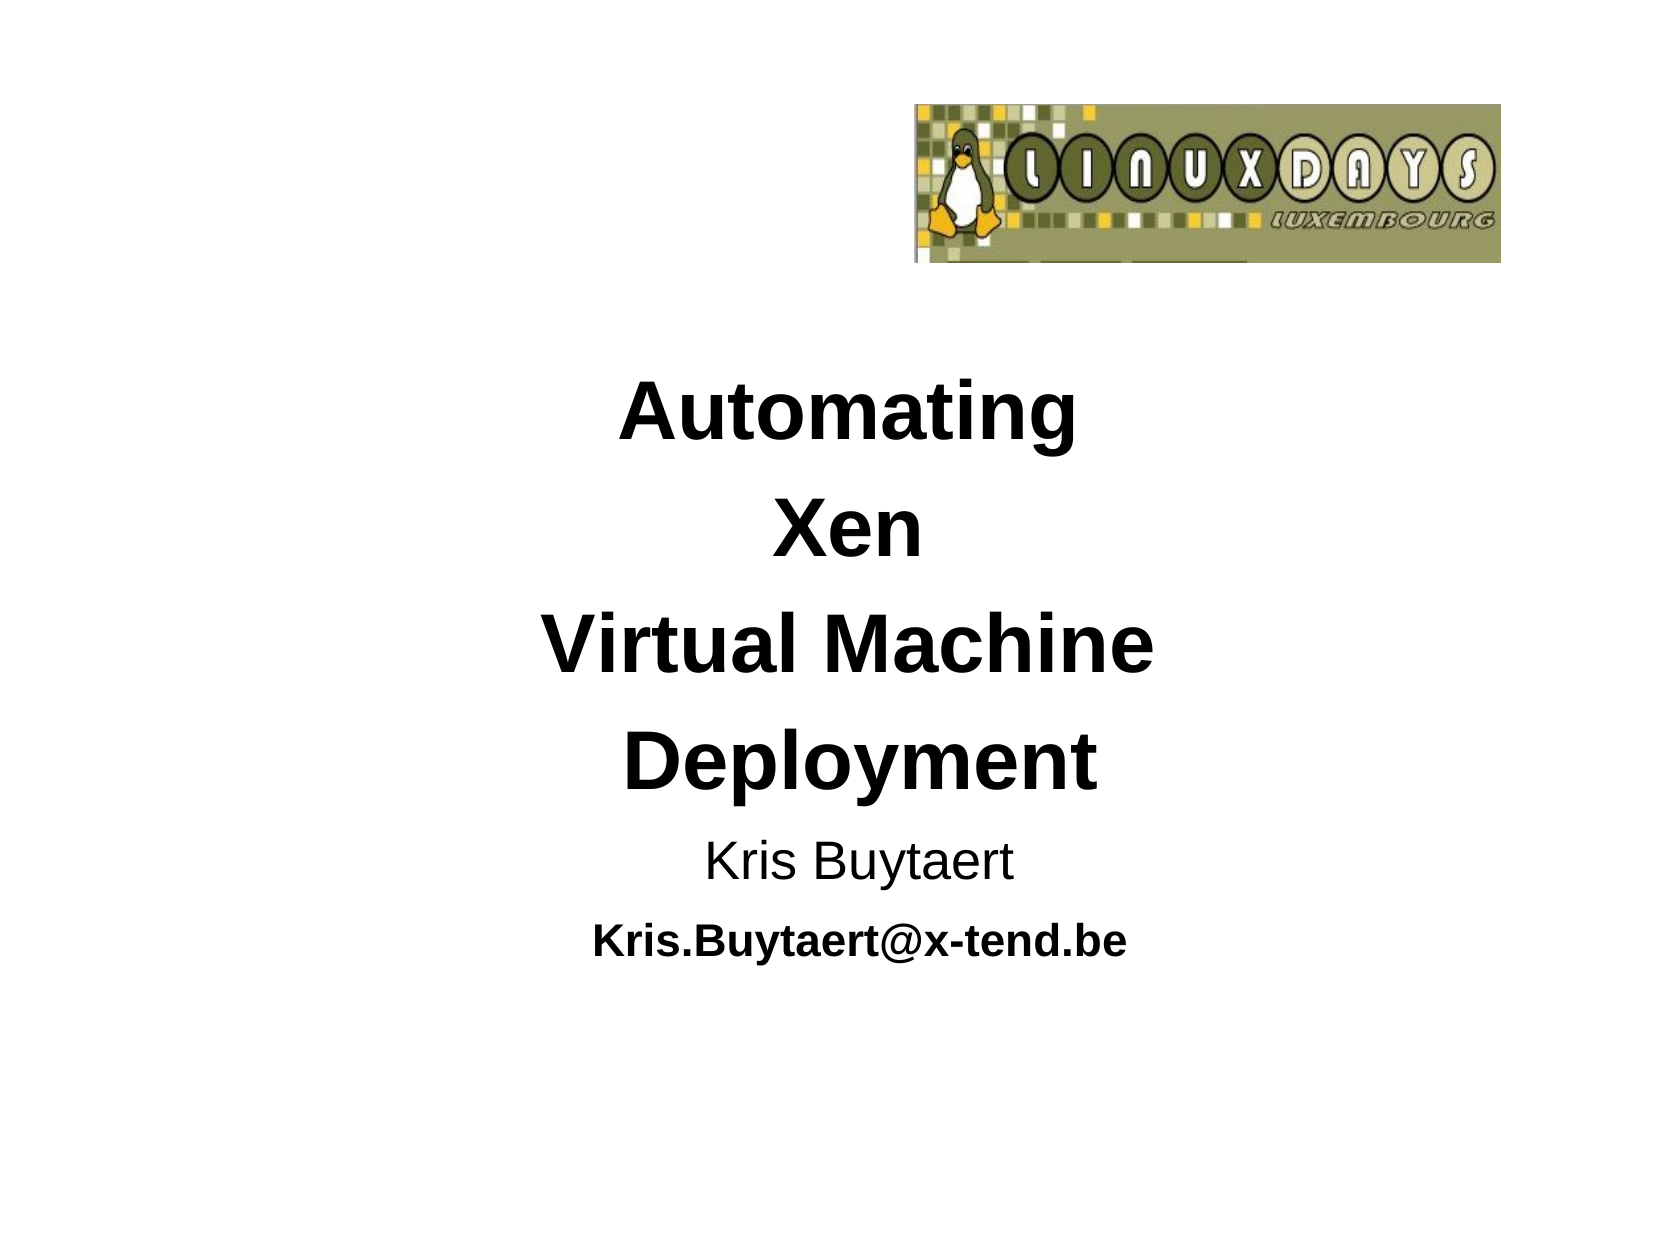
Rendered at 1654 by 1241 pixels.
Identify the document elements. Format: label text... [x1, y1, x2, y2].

picture [914, 104, 1501, 263]
text_box Automating Xen Virtual Machine Deployment Kris Buytaert Kris.Buytaert@x-tend.be [257, 364, 1463, 1201]
